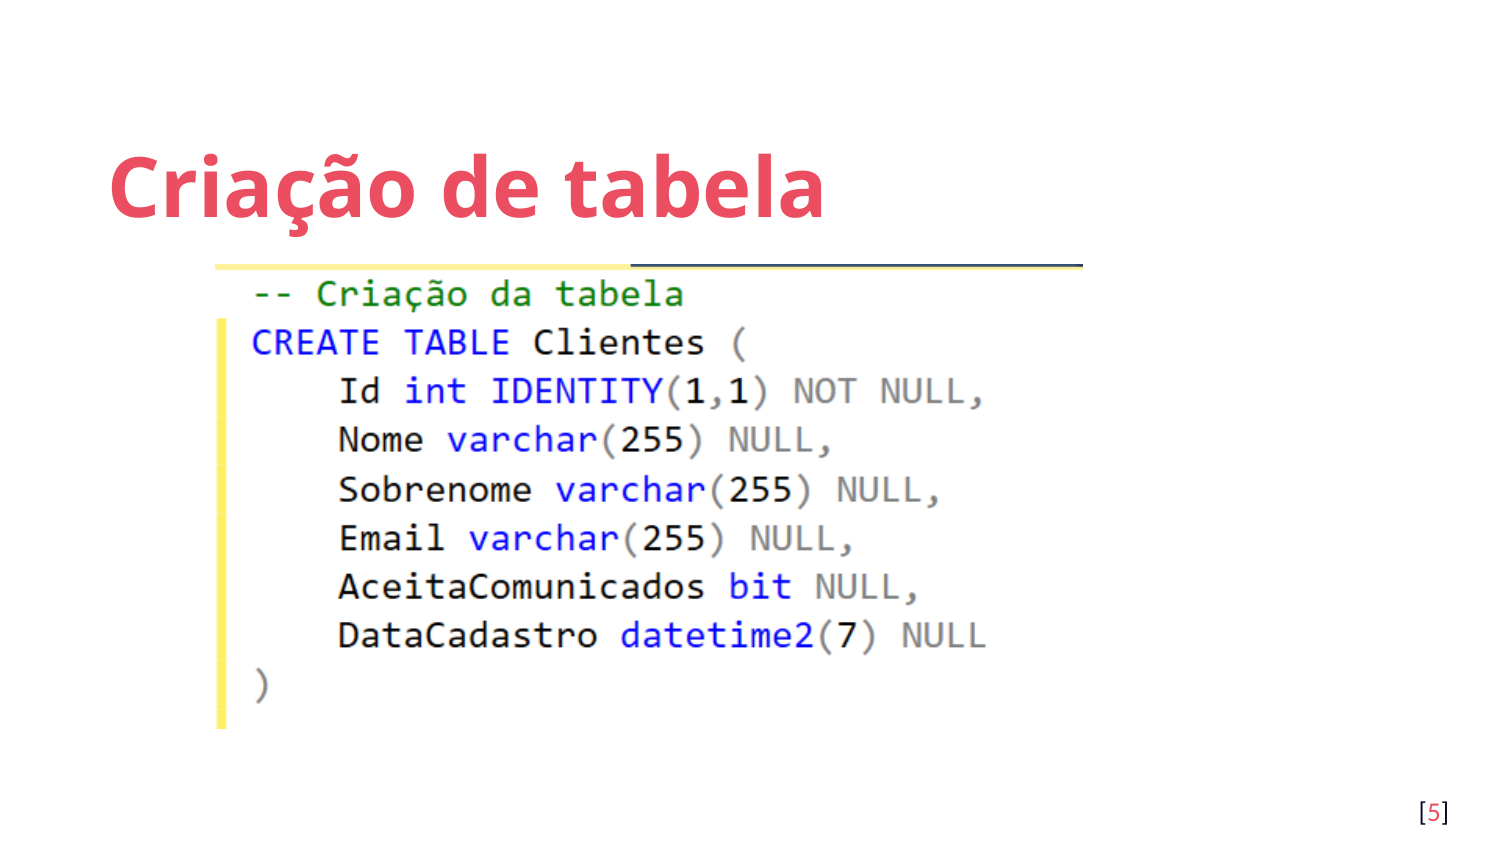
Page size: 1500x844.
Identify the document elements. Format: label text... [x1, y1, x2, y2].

slide_number [‹#›] [1403, 779, 1494, 844]
text_box Criação de tabela [92, 104, 1408, 243]
picture [215, 264, 1083, 730]
